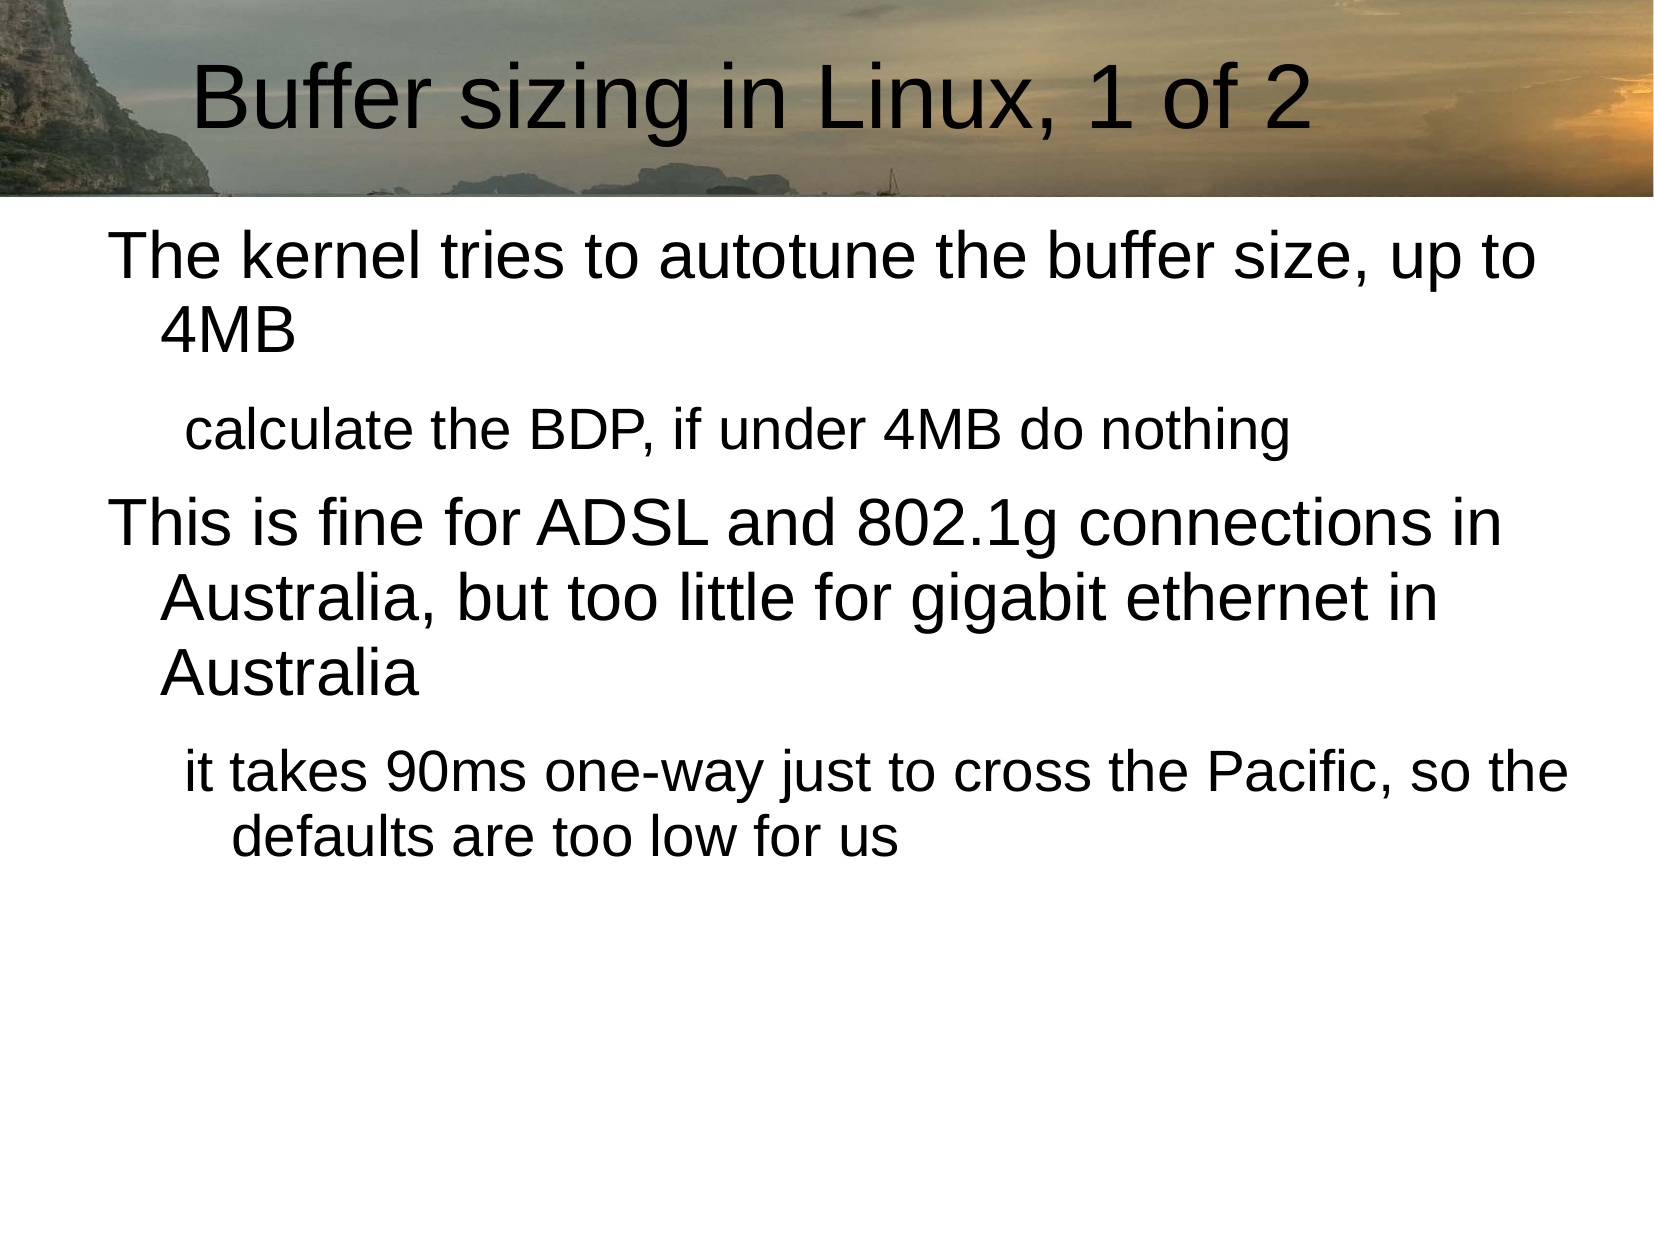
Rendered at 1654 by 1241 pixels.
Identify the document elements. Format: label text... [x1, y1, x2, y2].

title Buffer sizing in Linux, 1 of 2 [190, 0, 1571, 194]
list The kernel tries to autotune the buffer size, up to 4MB calculate the BDP, if under 4MB do nothing This is fine for ADSL and 802.1g connections in Australia, but too little for gigabit ethernet in Australia it takes 90ms one-way just to cross the Pacific, so the defaults are too low for us [89, 217, 1578, 1226]
picture [0, 0, 1654, 197]
